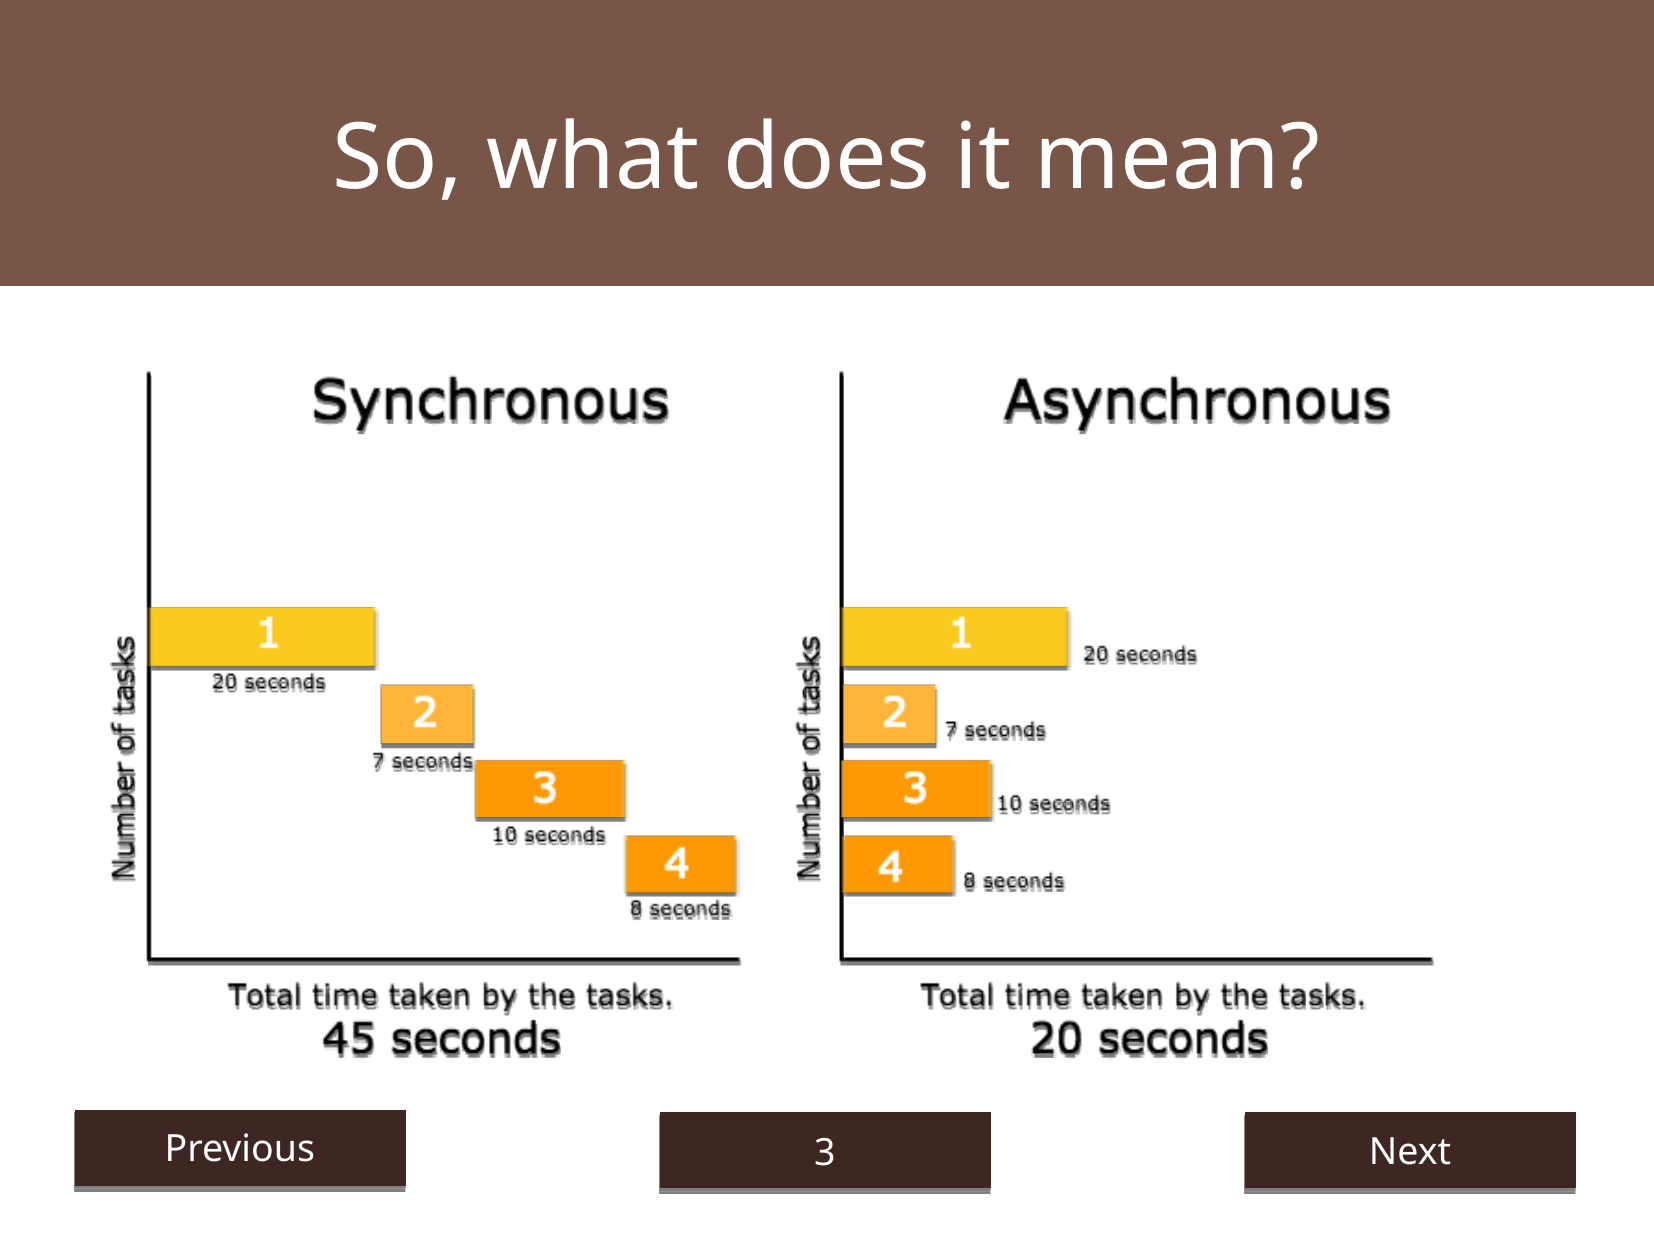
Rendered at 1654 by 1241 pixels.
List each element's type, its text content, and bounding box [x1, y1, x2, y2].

text_box Previous [75, 1110, 406, 1186]
picture [81, 324, 1516, 1074]
text_box <number> [690, 1117, 961, 1188]
title So, what does it mean? [82, 49, 1571, 257]
text_box Next [1245, 1112, 1576, 1188]
text_box [660, 1112, 991, 1188]
